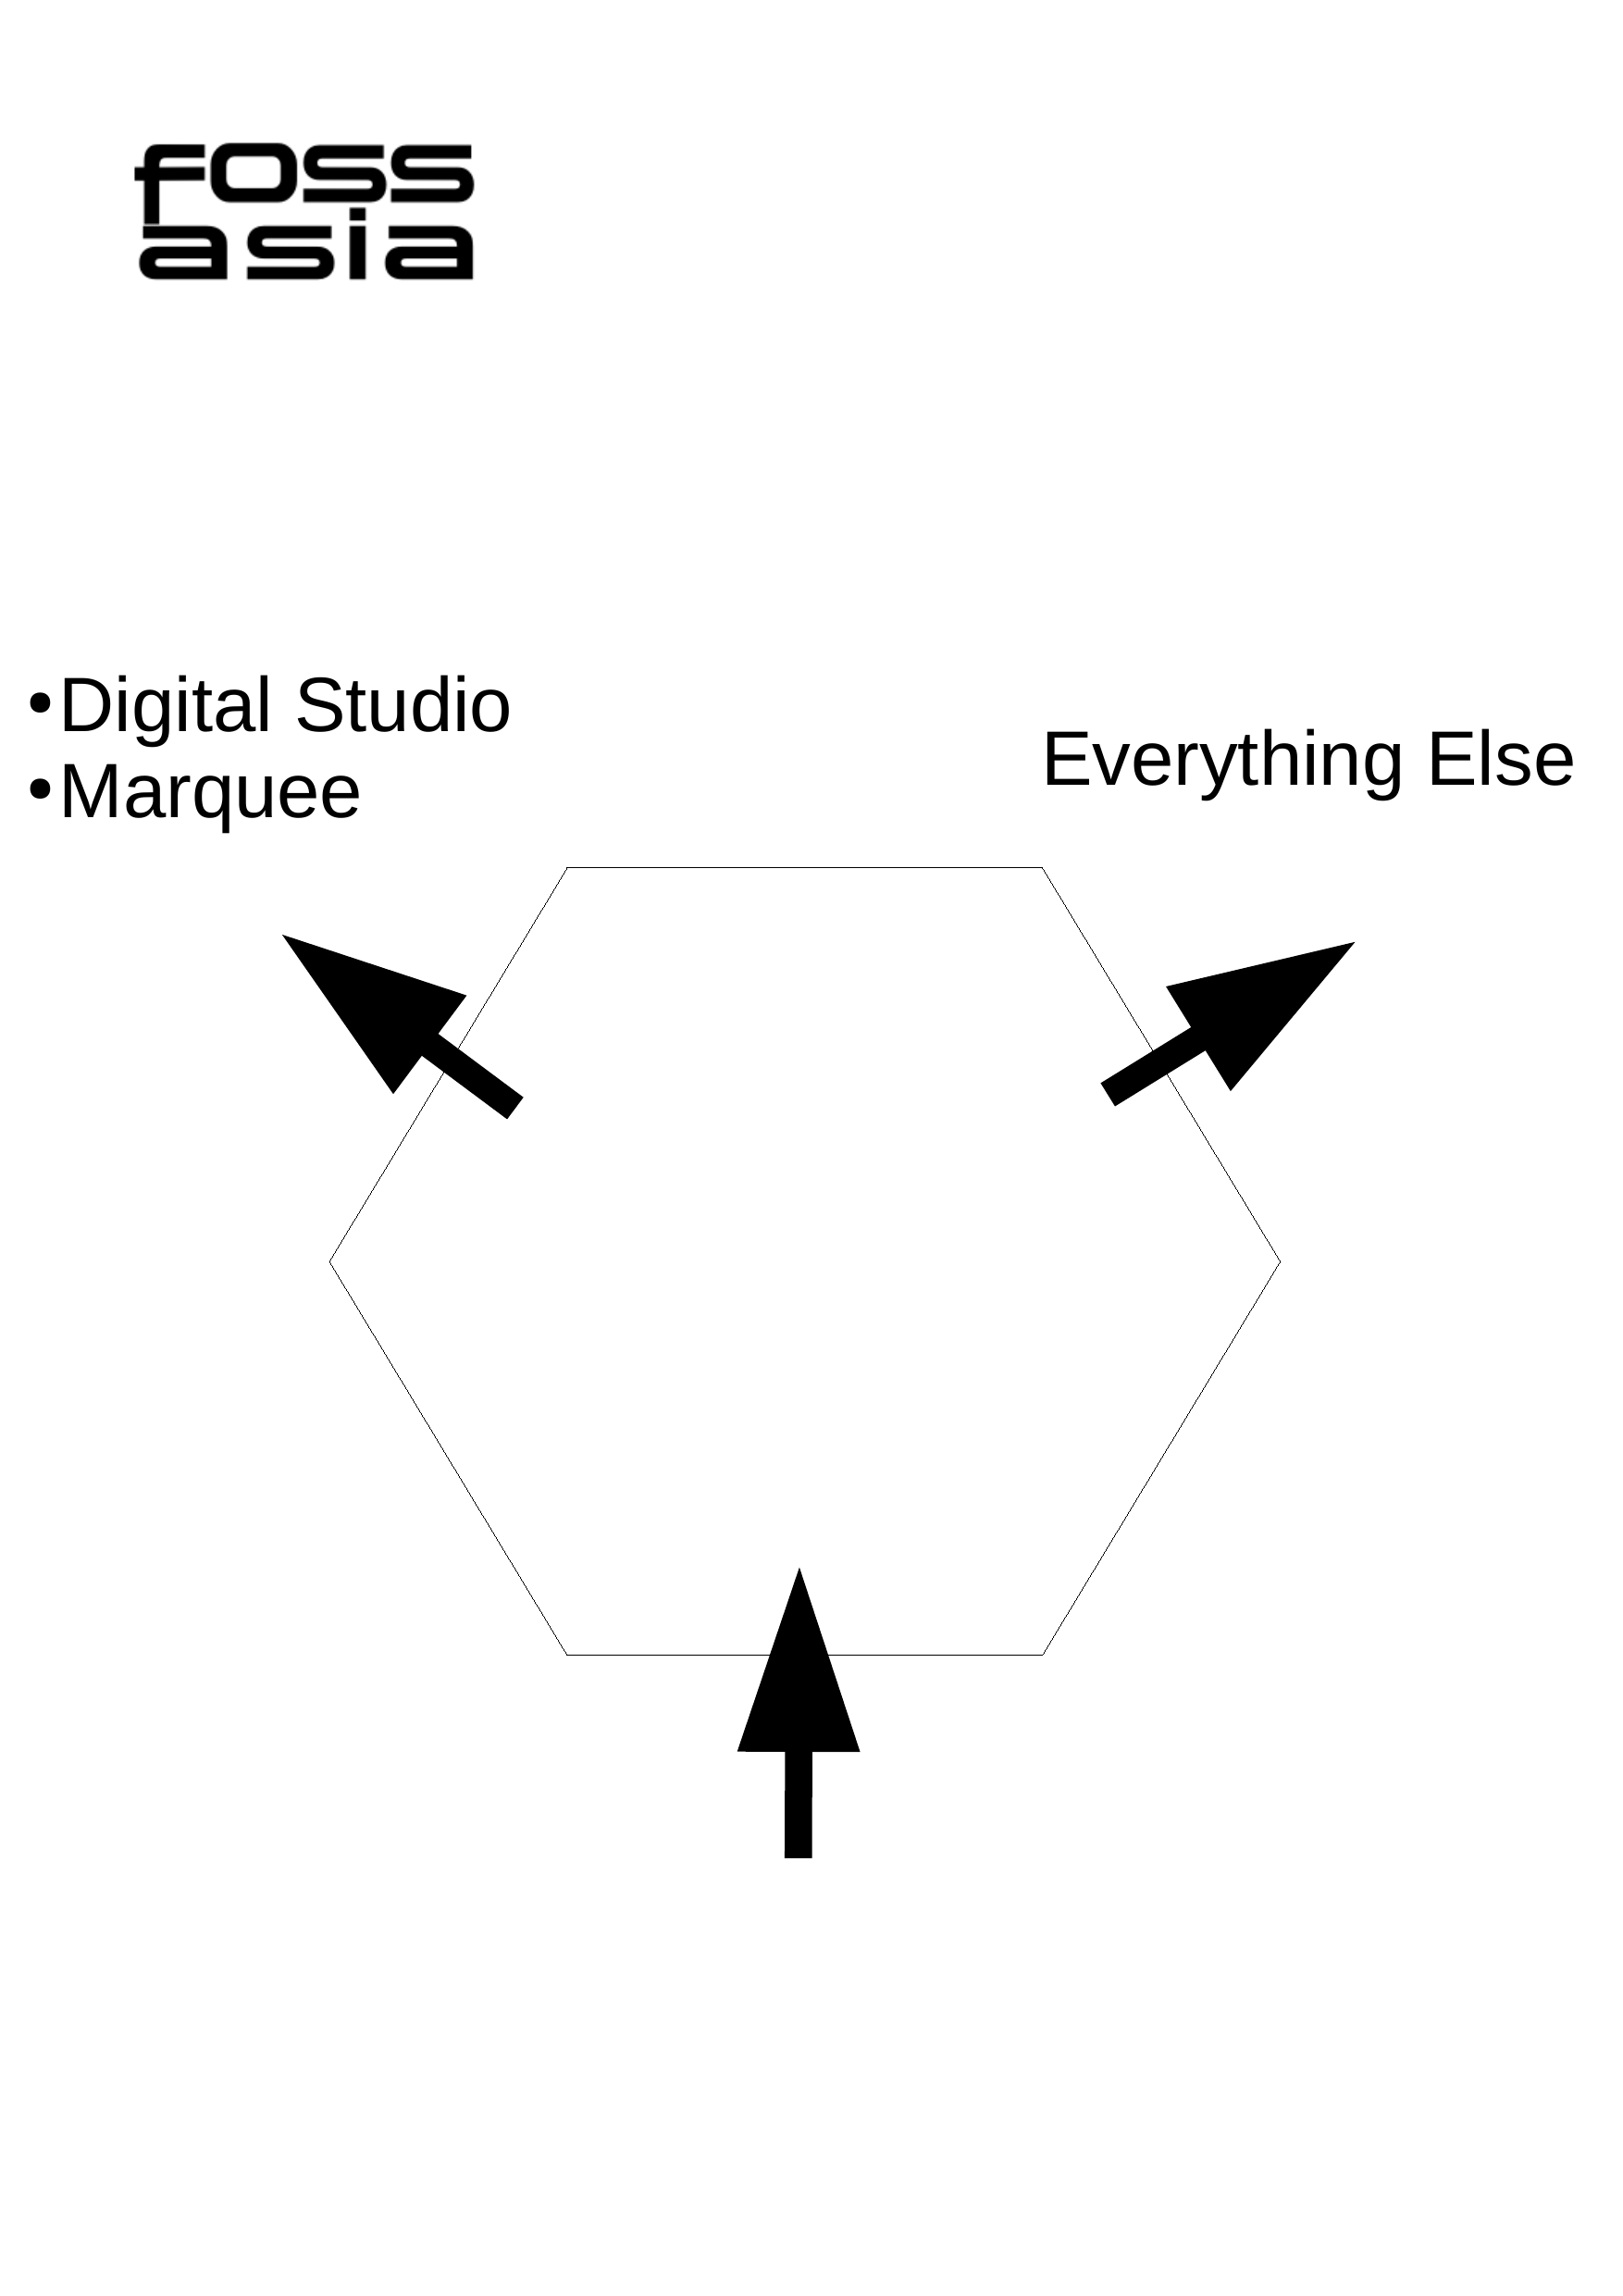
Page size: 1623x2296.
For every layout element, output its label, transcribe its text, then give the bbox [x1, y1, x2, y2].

picture [130, 139, 480, 285]
text_box Everything Else [1027, 708, 1591, 810]
text_box Digital Studio Marquee [12, 655, 527, 842]
text_box [329, 867, 1281, 1656]
